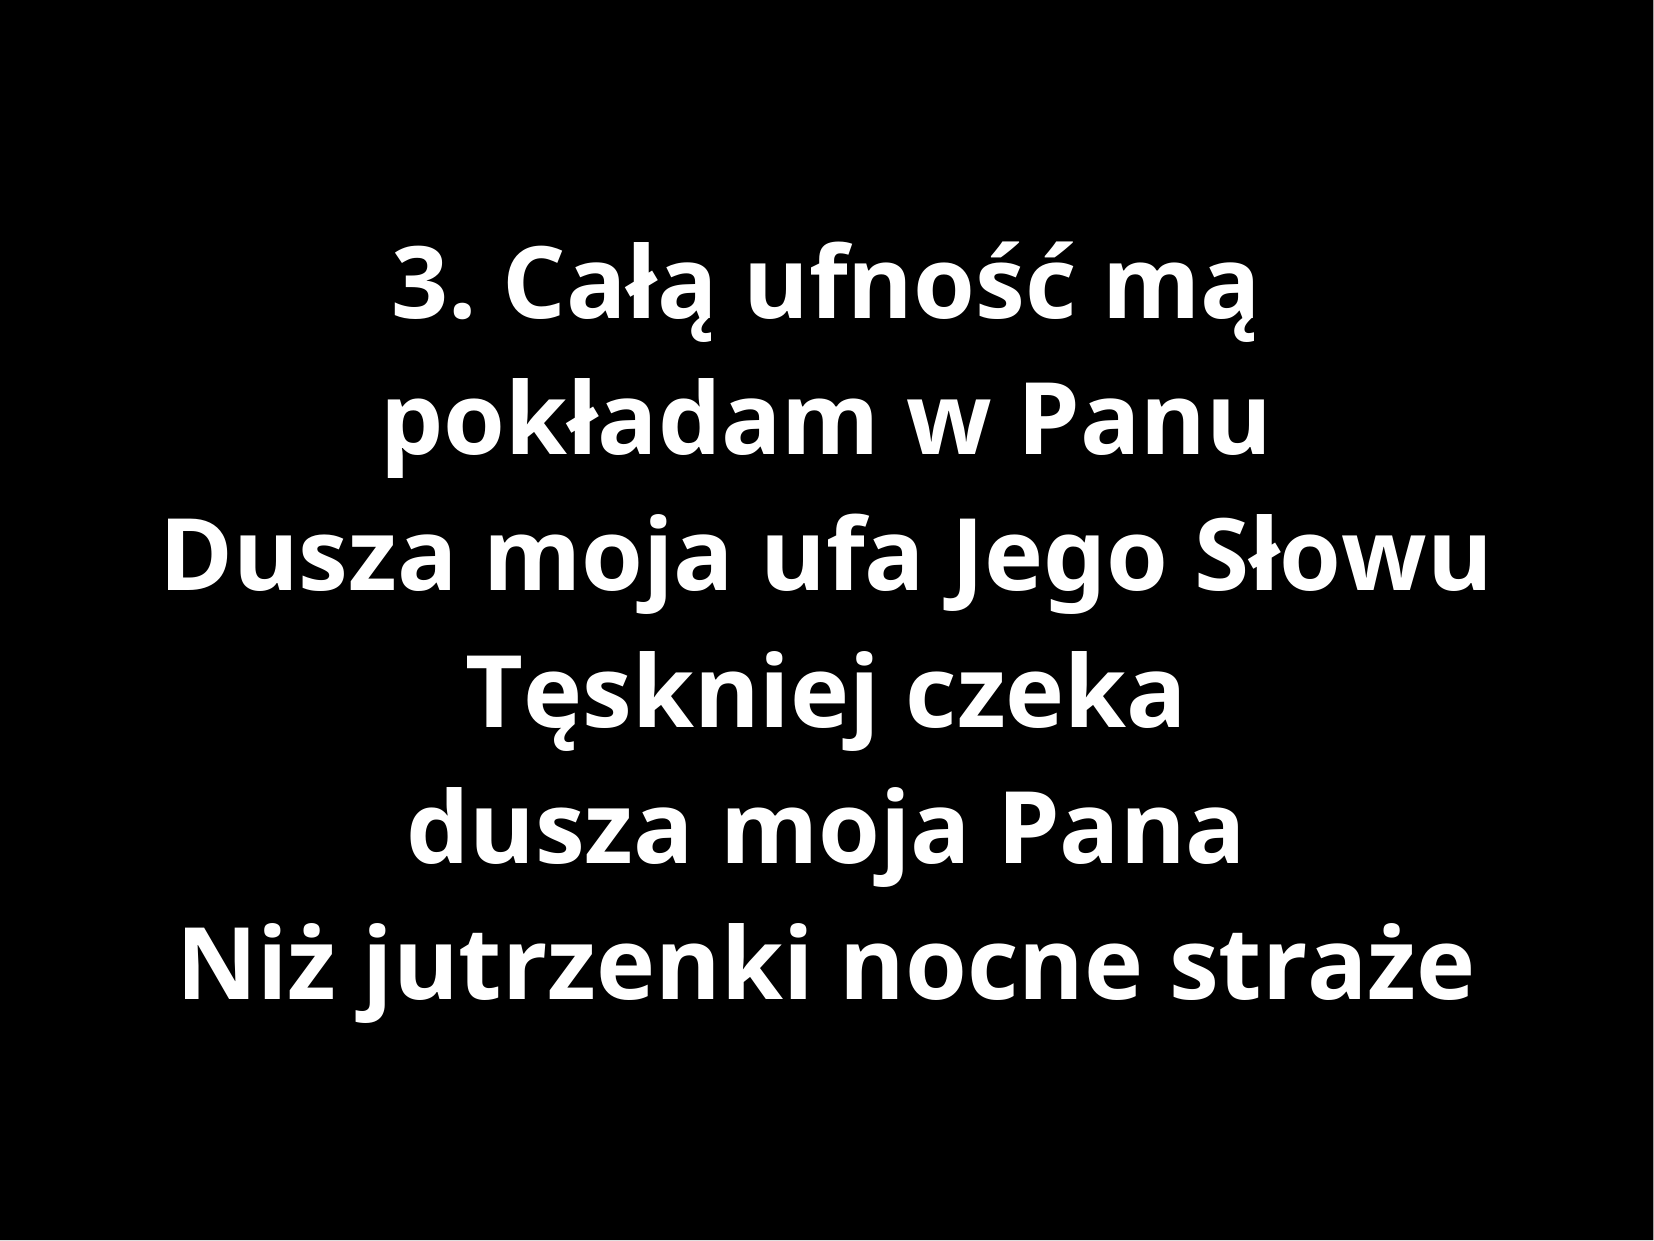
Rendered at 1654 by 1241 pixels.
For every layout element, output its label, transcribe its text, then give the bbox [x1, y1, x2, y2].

title 3. Całą ufność mą pokładam w Panu Dusza moja ufa Jego Słowu Tęskniej czeka dusza moja Pana Niż jutrzenki nocne straże [0, 0, 1654, 1241]
